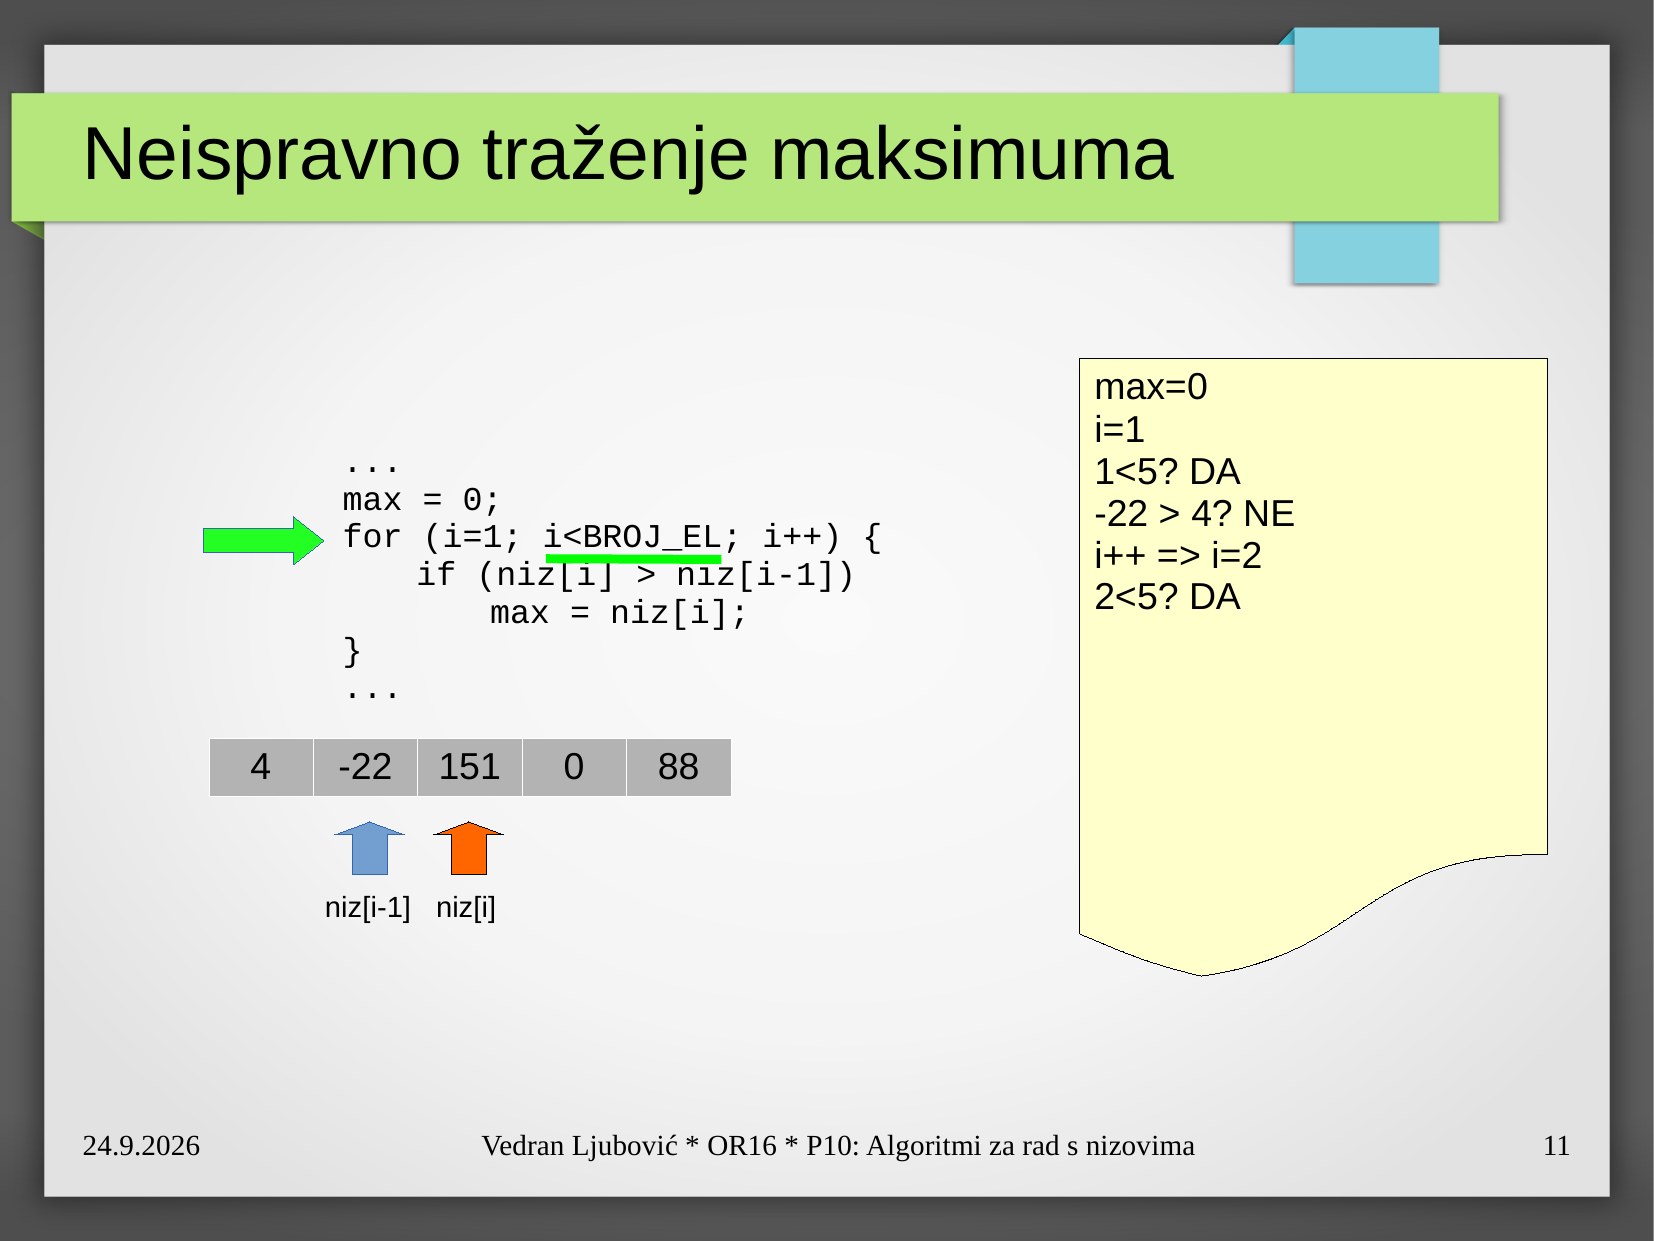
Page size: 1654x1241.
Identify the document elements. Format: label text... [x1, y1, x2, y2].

table_header 4 [210, 739, 313, 796]
text_box [433, 821, 504, 875]
text_box [334, 821, 405, 875]
table_header 151 [418, 739, 522, 796]
text_box [203, 516, 324, 565]
text_box max=0 i=1 1<5? DA -22 > 4? NE i++ => i=2 2<5? DA [1079, 358, 1548, 977]
text_box niz[i-1] niz[i] [249, 880, 519, 935]
picture [0, 0, 1654, 1241]
table_header -22 [314, 739, 417, 796]
table_header 88 [627, 739, 731, 796]
text_box ... max = 0; for (i=1; i<BROJ_EL; i++) { if (niz[i] > niz[i-1]) max = niz[i]; } ... [254, 399, 1306, 1034]
table_header 0 [523, 739, 626, 796]
title Neispravno traženje maksimuma [82, 94, 1264, 213]
